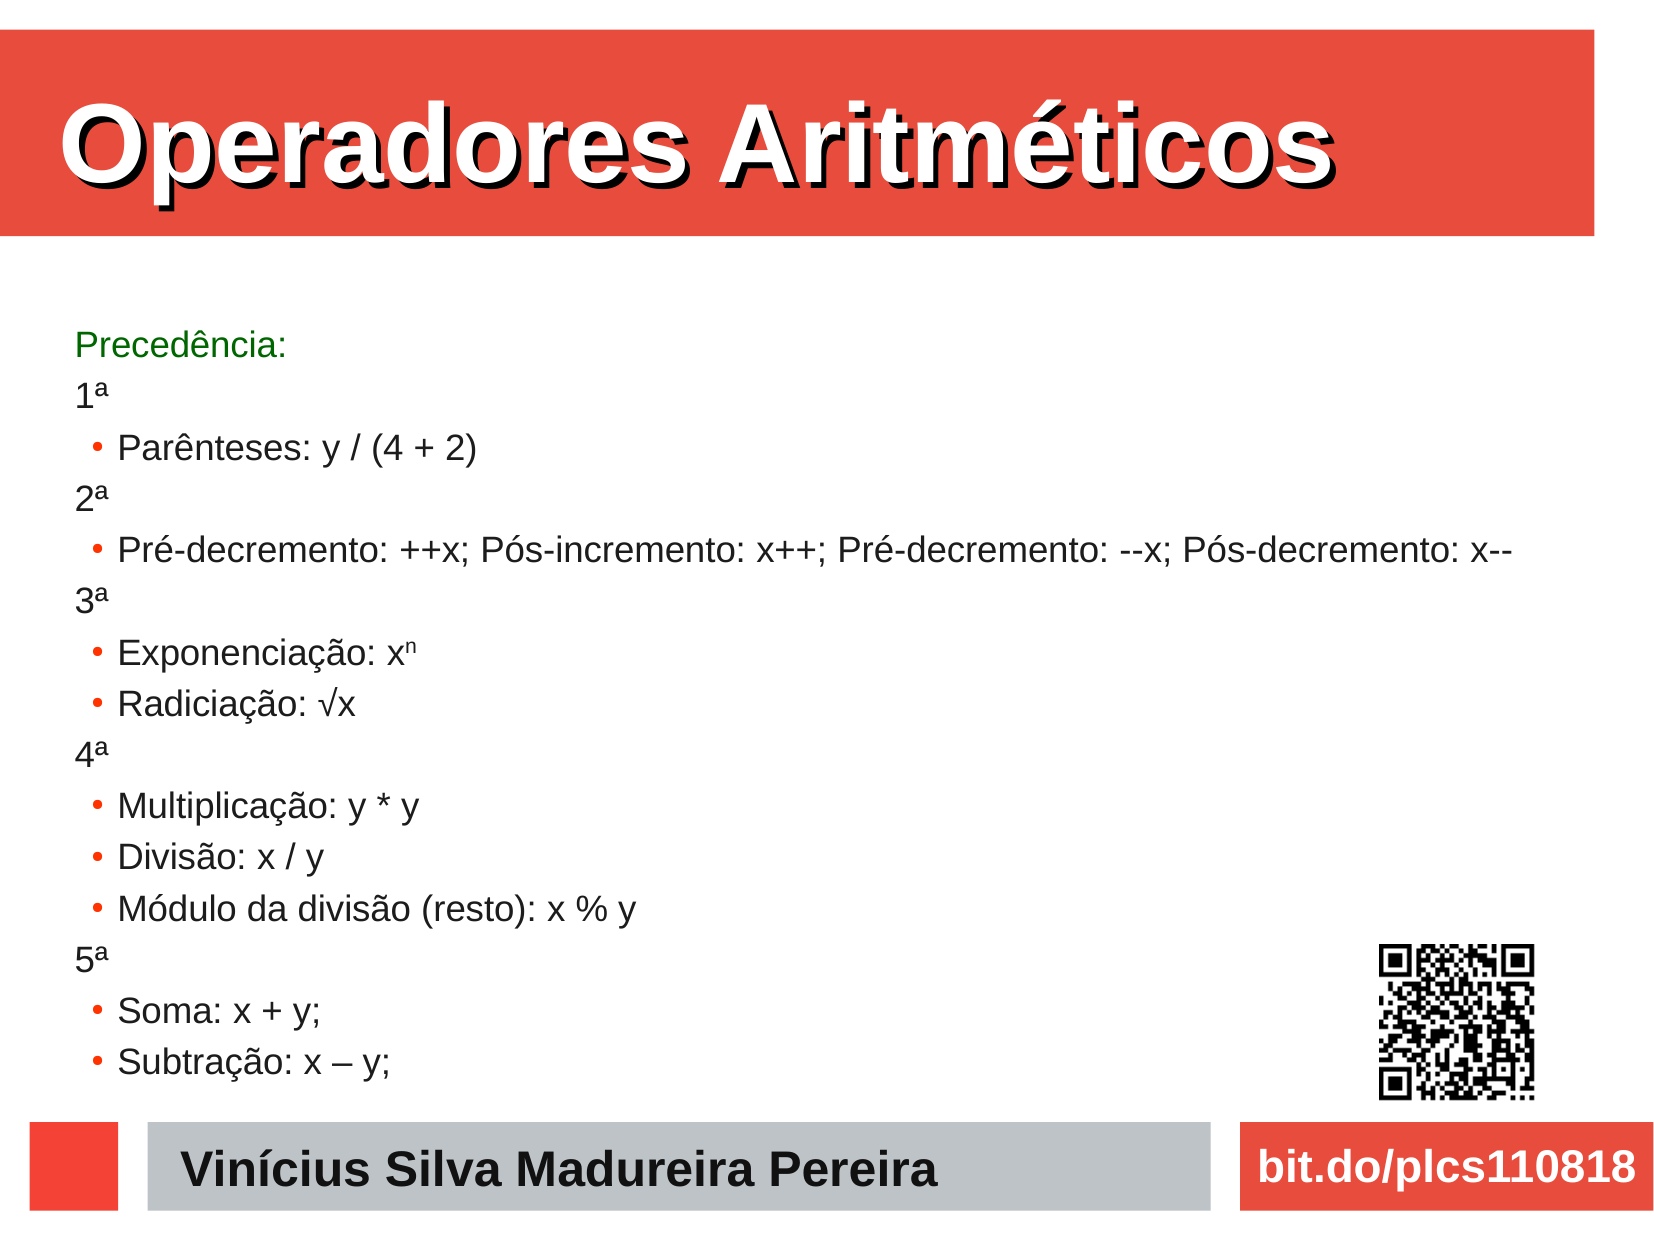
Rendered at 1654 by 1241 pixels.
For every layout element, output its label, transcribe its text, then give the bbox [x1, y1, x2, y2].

list Precedência: 1ª Parênteses: y / (4 + 2) 2ª Pré-decremento: ++x; Pós-incremento: x++; Pré-decremento: --x; Pós-decremento: x-- 3ª Exponenciação: xn Radiciação: √x 4ª Multiplicação: y * y Divisão: x / y Módulo da divisão (resto): x % y 5ª Soma: x + y; Subtração: x – y; [59, 324, 1565, 1093]
picture [1379, 944, 1536, 1102]
text_box bit.do/plcs110818 [1228, 1133, 1654, 1205]
text_box Vinícius Silva Madureira Pereira [165, 1133, 1170, 1205]
title Operadores Aritméticos [59, 59, 1595, 207]
